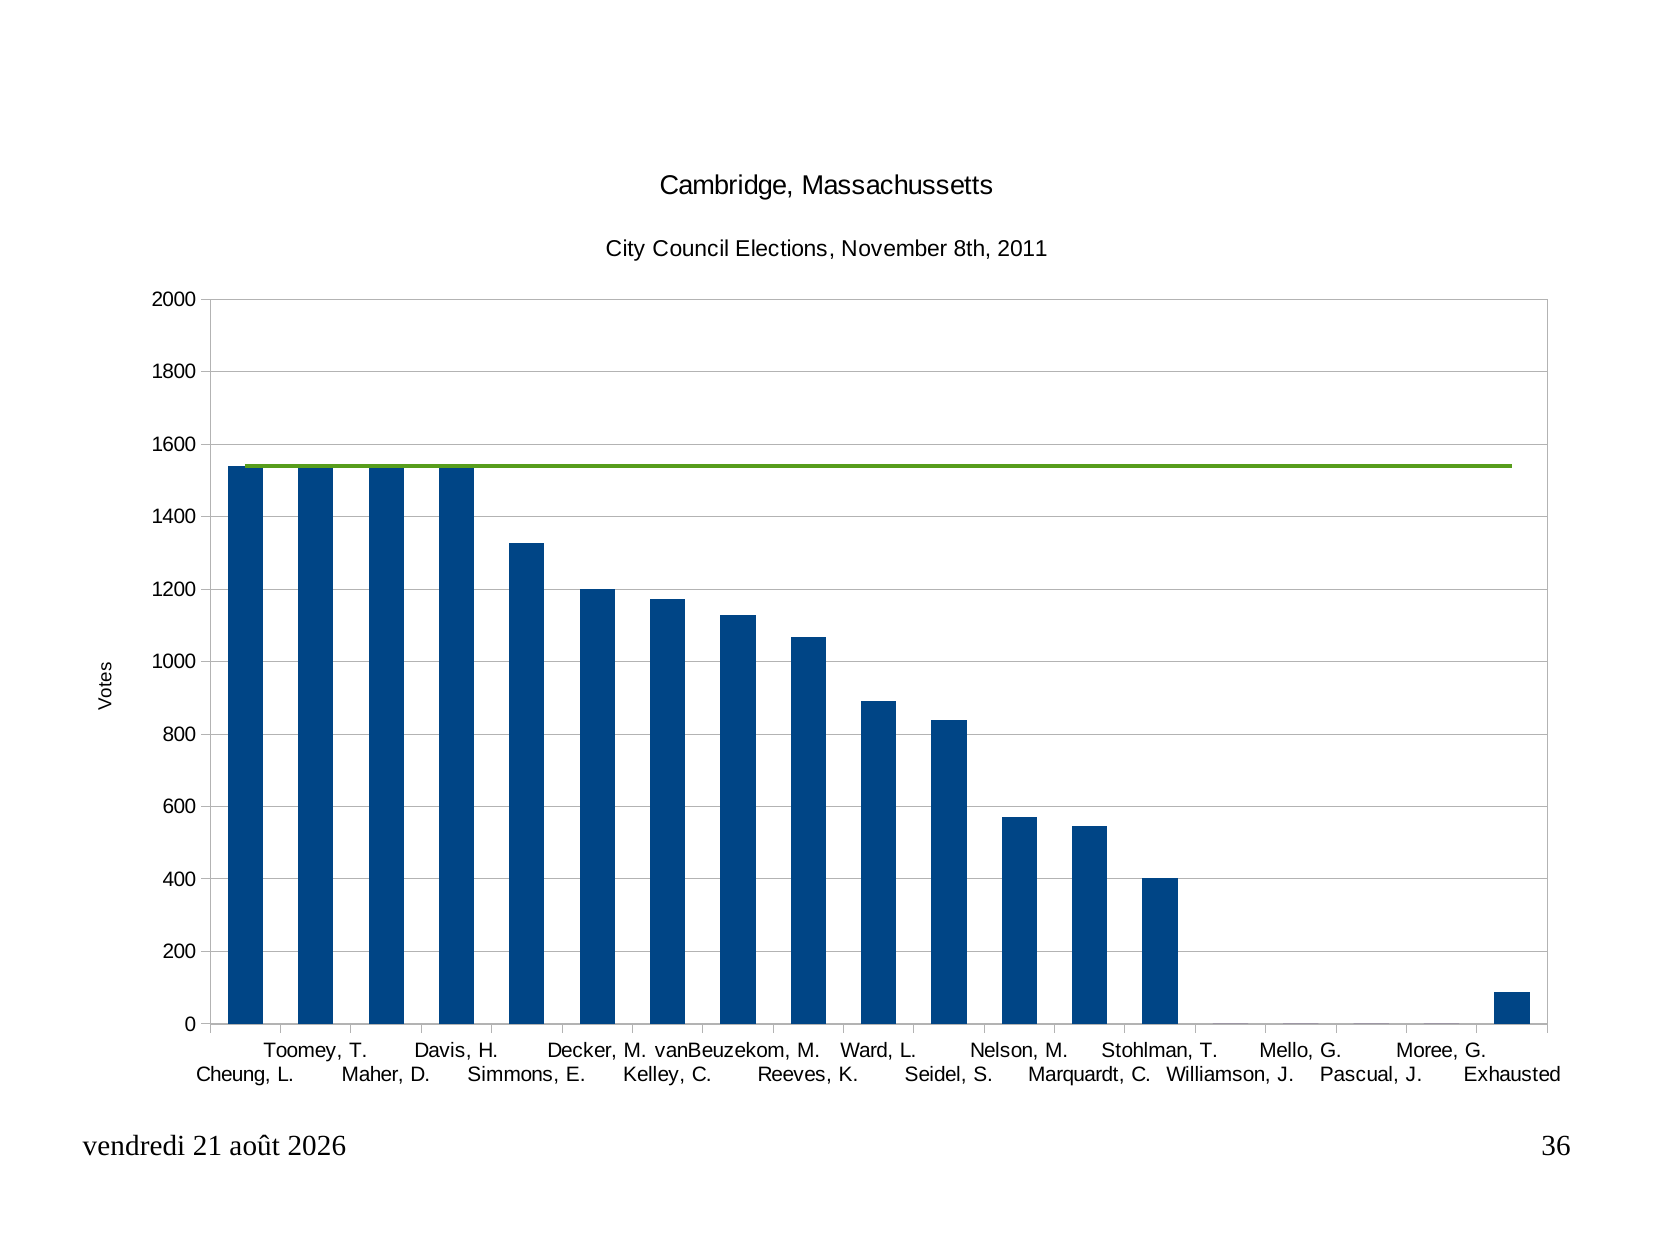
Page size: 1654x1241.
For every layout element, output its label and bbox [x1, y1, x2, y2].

chart [61, 135, 1592, 1106]
